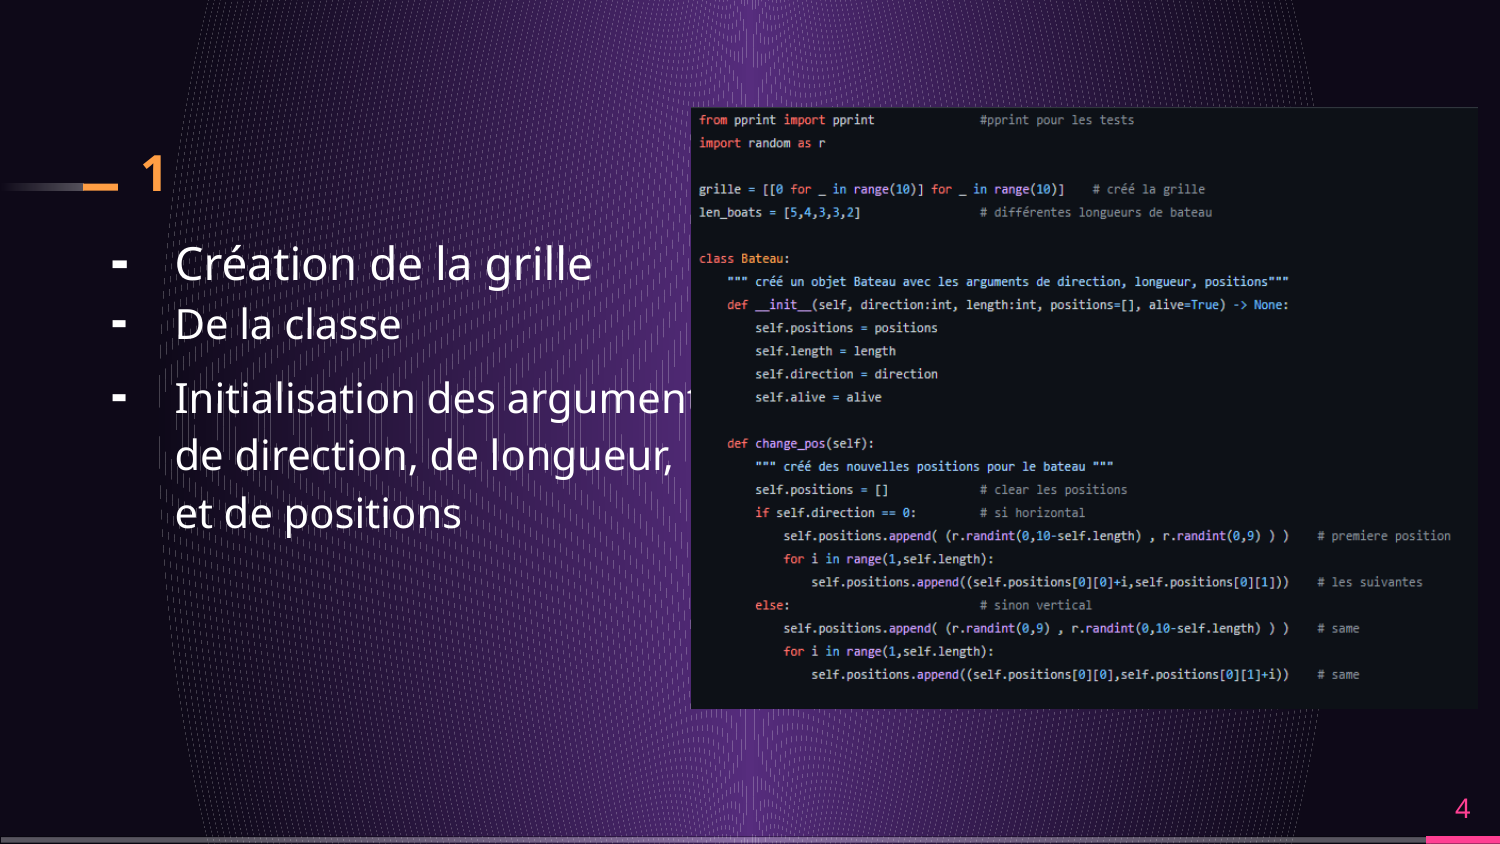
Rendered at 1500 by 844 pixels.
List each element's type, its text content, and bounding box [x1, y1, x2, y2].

title 1 [140, 137, 691, 203]
picture [691, 107, 1478, 709]
list Création de la grille De la classe Initialisation des arguments de direction, de longueur, et de positions [99, 226, 971, 725]
slide_number 4 [1426, 779, 1500, 837]
